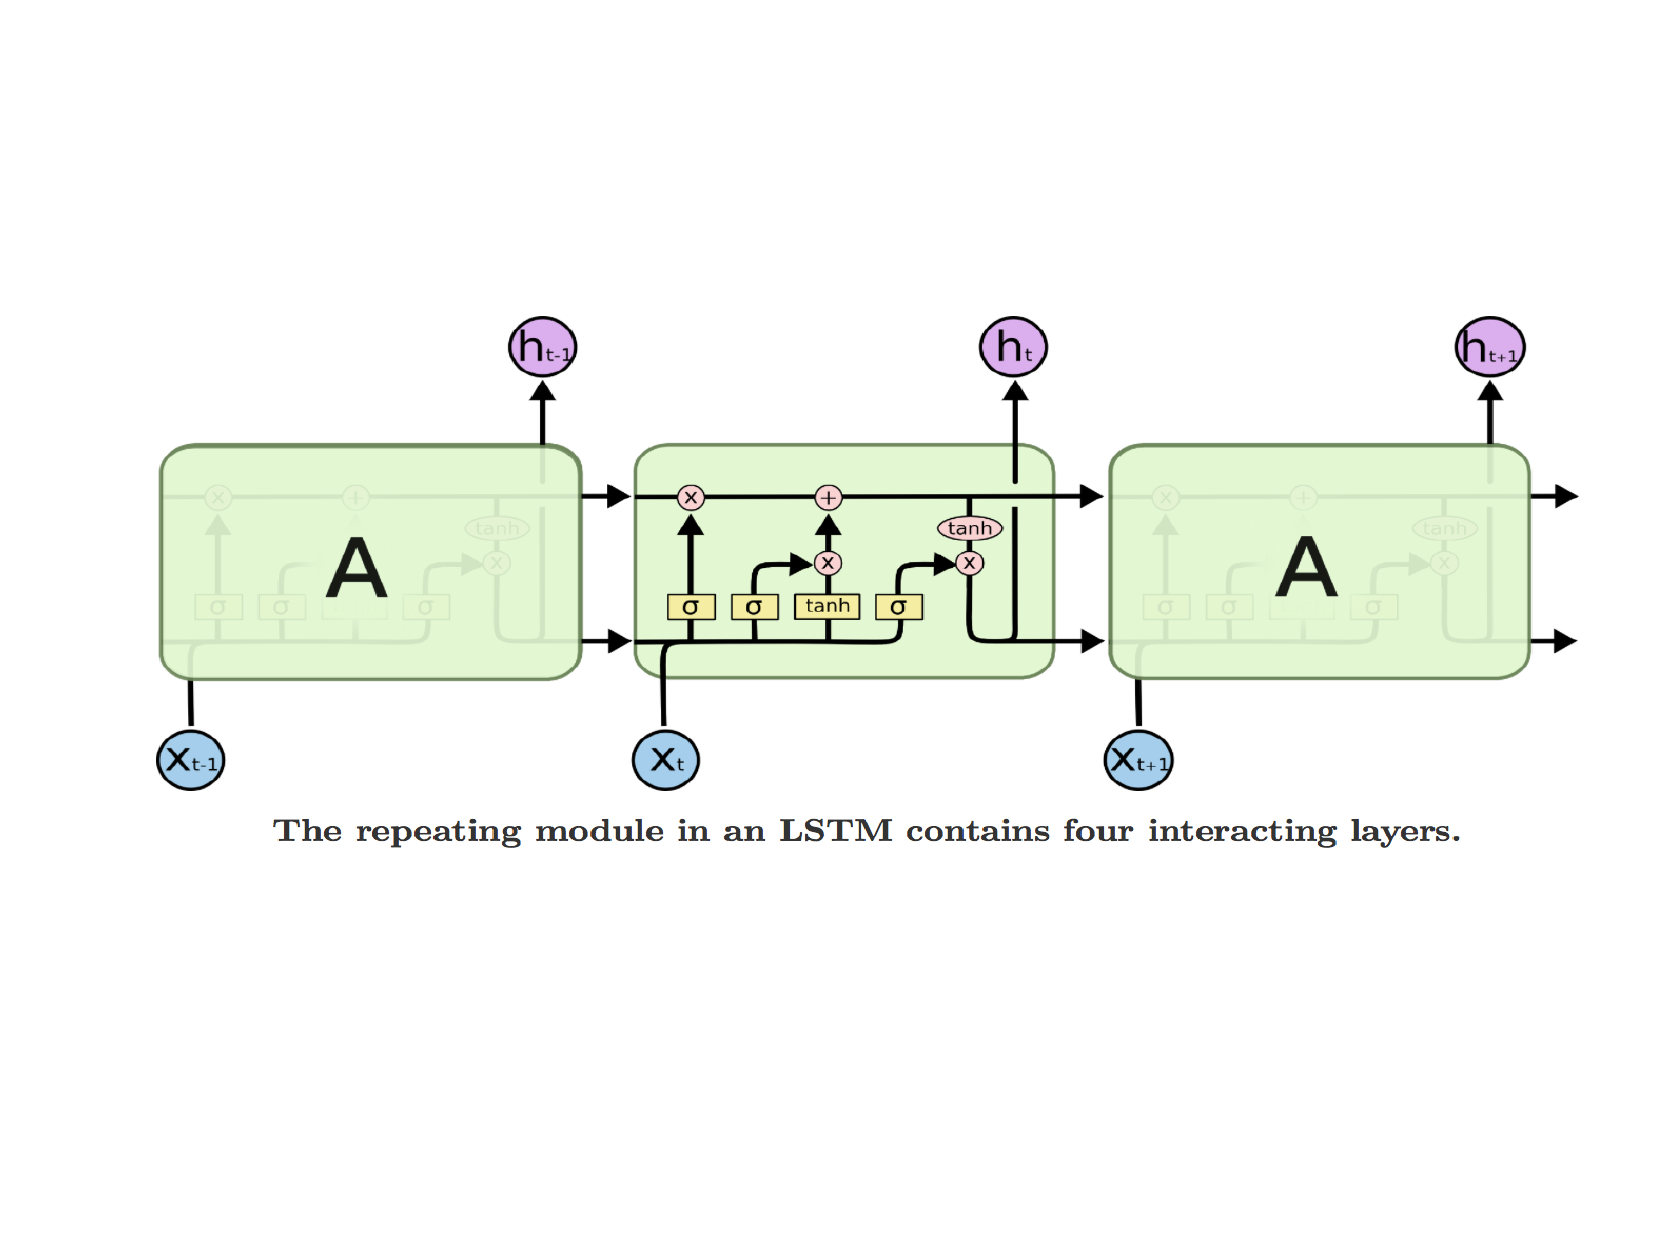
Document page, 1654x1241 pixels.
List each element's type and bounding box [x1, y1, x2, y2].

picture [141, 301, 1591, 865]
